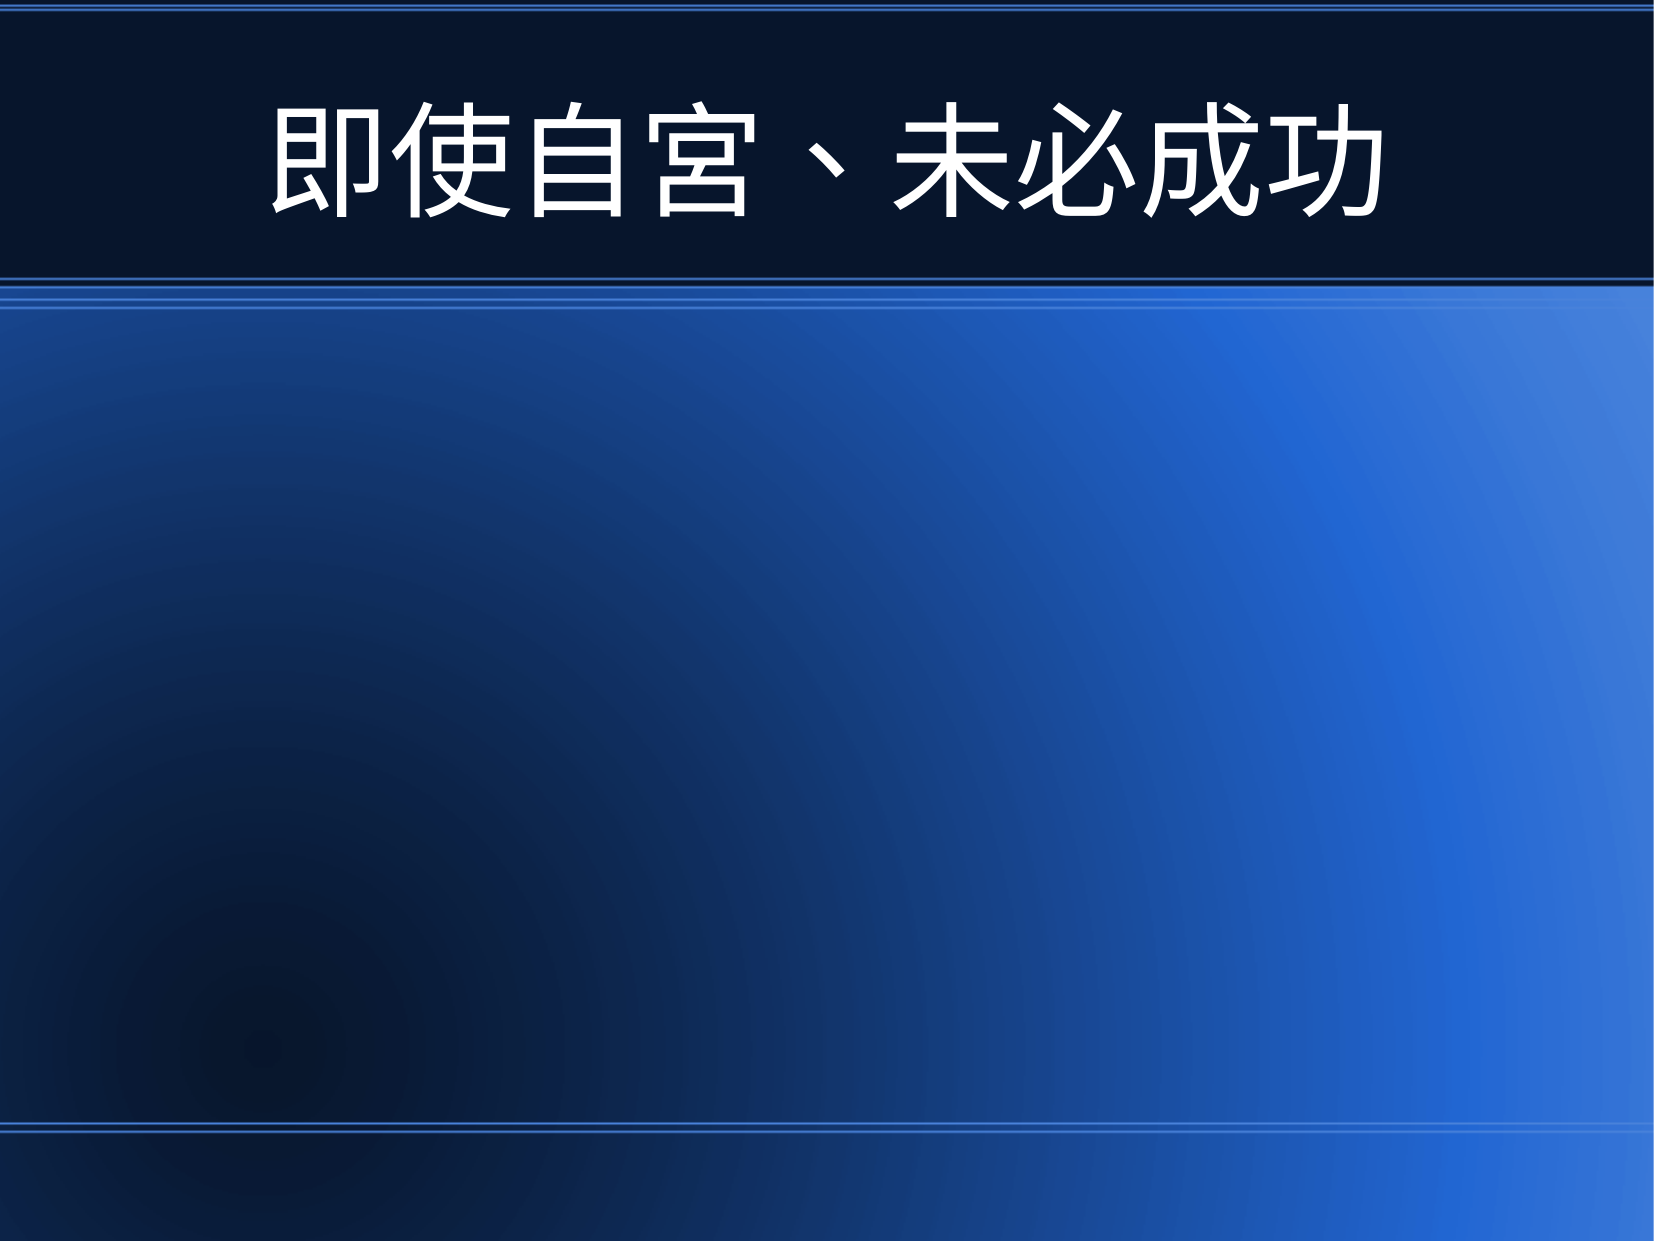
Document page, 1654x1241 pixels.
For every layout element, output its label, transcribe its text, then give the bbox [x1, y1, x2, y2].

picture [0, 0, 1654, 1241]
title 即使自宮、未必成功 [82, 49, 1571, 257]
